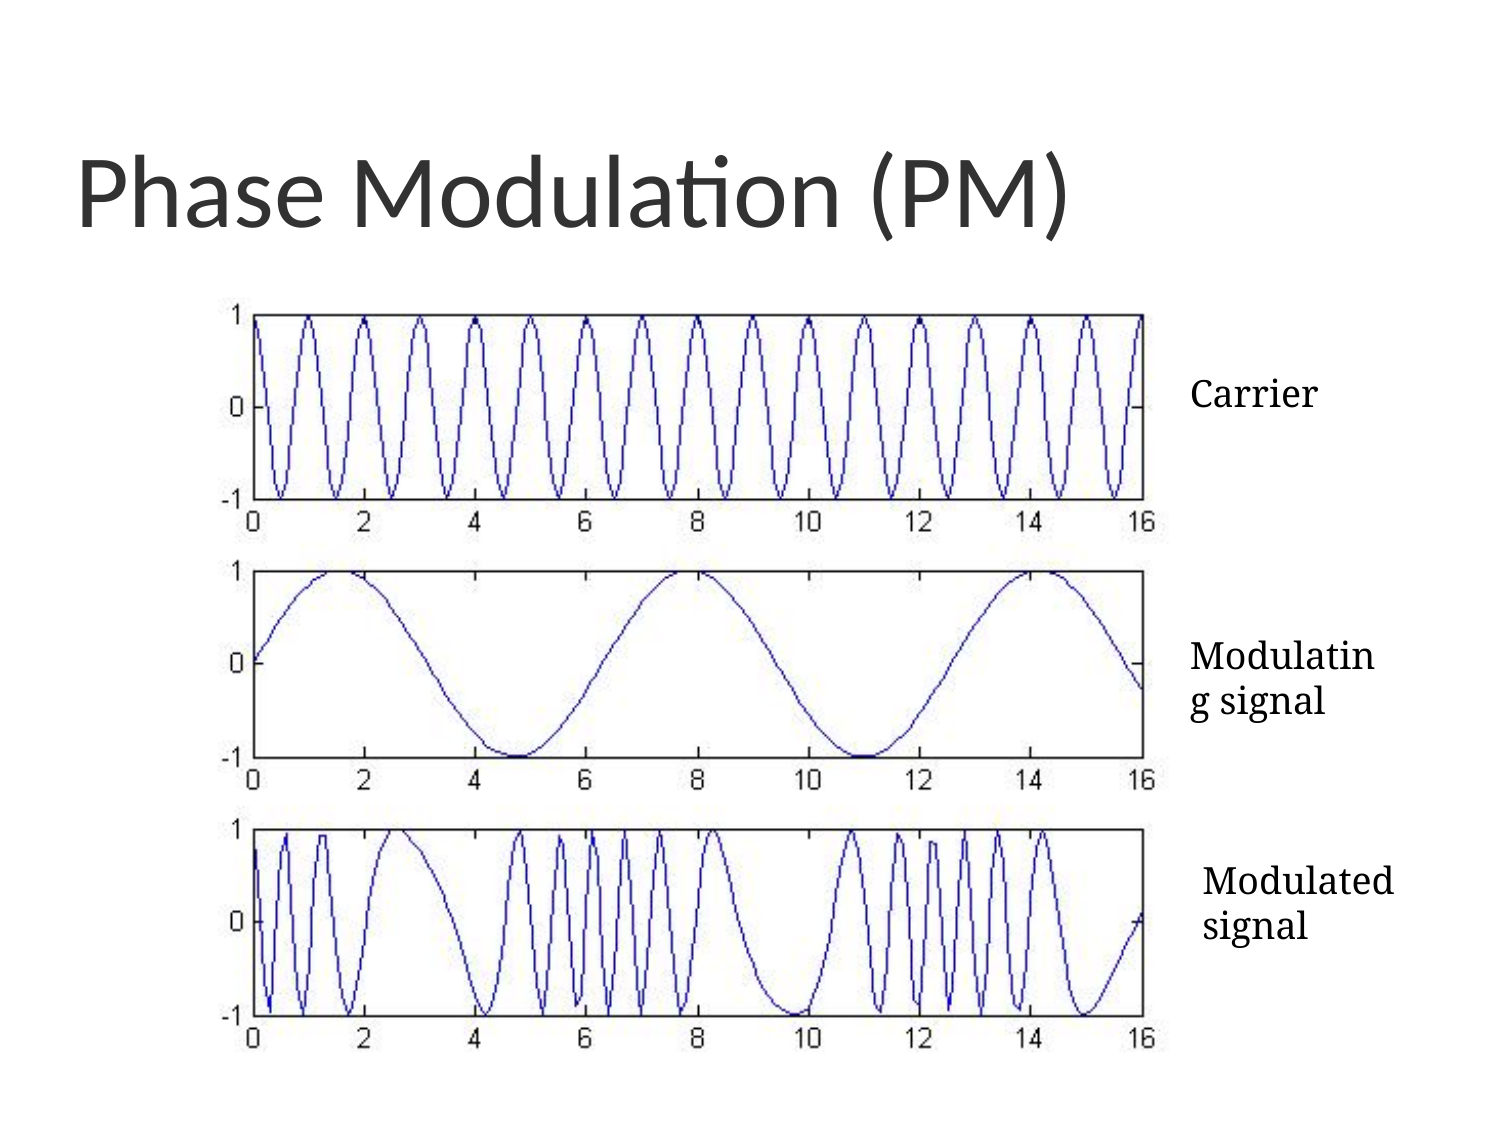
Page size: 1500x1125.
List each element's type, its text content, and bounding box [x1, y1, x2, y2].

picture [1237, 920, 1244, 930]
picture [1235, 939, 1247, 946]
picture [104, 249, 1251, 1110]
picture [1243, 876, 1251, 892]
title Phase Modulation (PM) [75, 115, 1426, 304]
